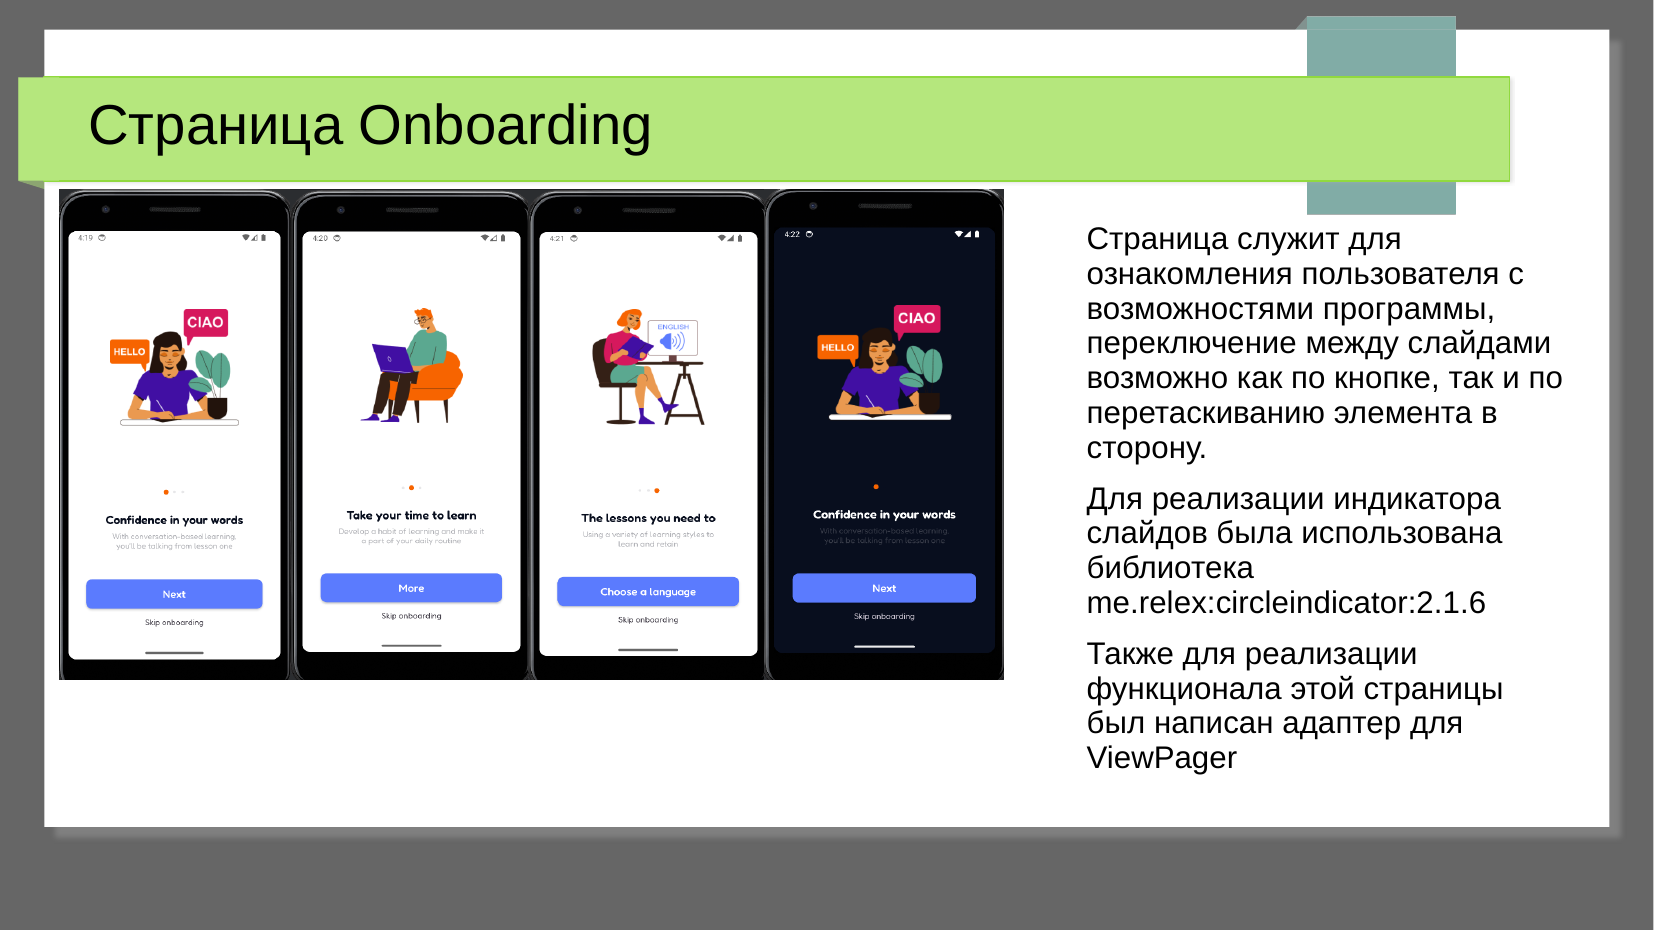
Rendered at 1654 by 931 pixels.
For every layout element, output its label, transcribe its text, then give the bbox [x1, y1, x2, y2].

title Страница Onboarding [88, 73, 1506, 178]
list Страница служит для ознакомления пользователя с возможностями программы, переключение между слайдами возможно как по кнопке, так и по перетаскиванию элемента в сторону. Для реализации индикатора слайдов была использована библиотека me.relex:circleindicator:2.1.6 Также для реализации функционала этой страницы был написан адаптер для ViewPager [1033, 221, 1566, 813]
picture [59, 189, 1004, 680]
